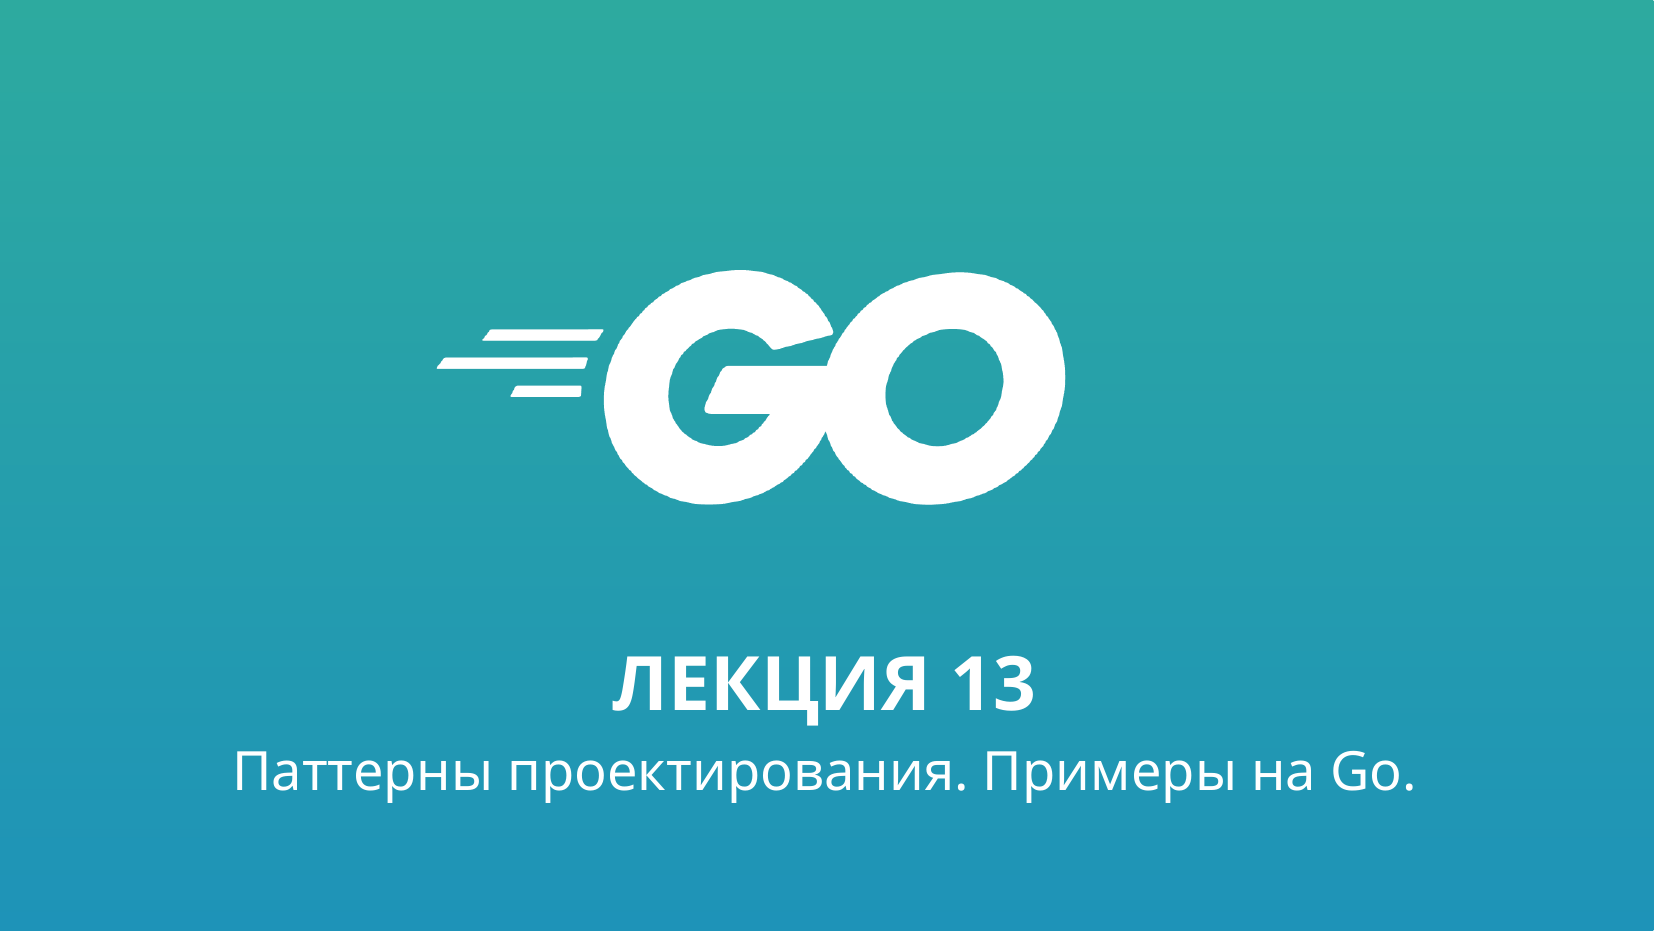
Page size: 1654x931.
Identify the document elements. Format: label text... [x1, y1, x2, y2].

picture [360, 31, 1140, 622]
text_box ЛЕКЦИЯ 13 Паттерны проектирования. Примеры на Go. [105, 622, 1546, 796]
